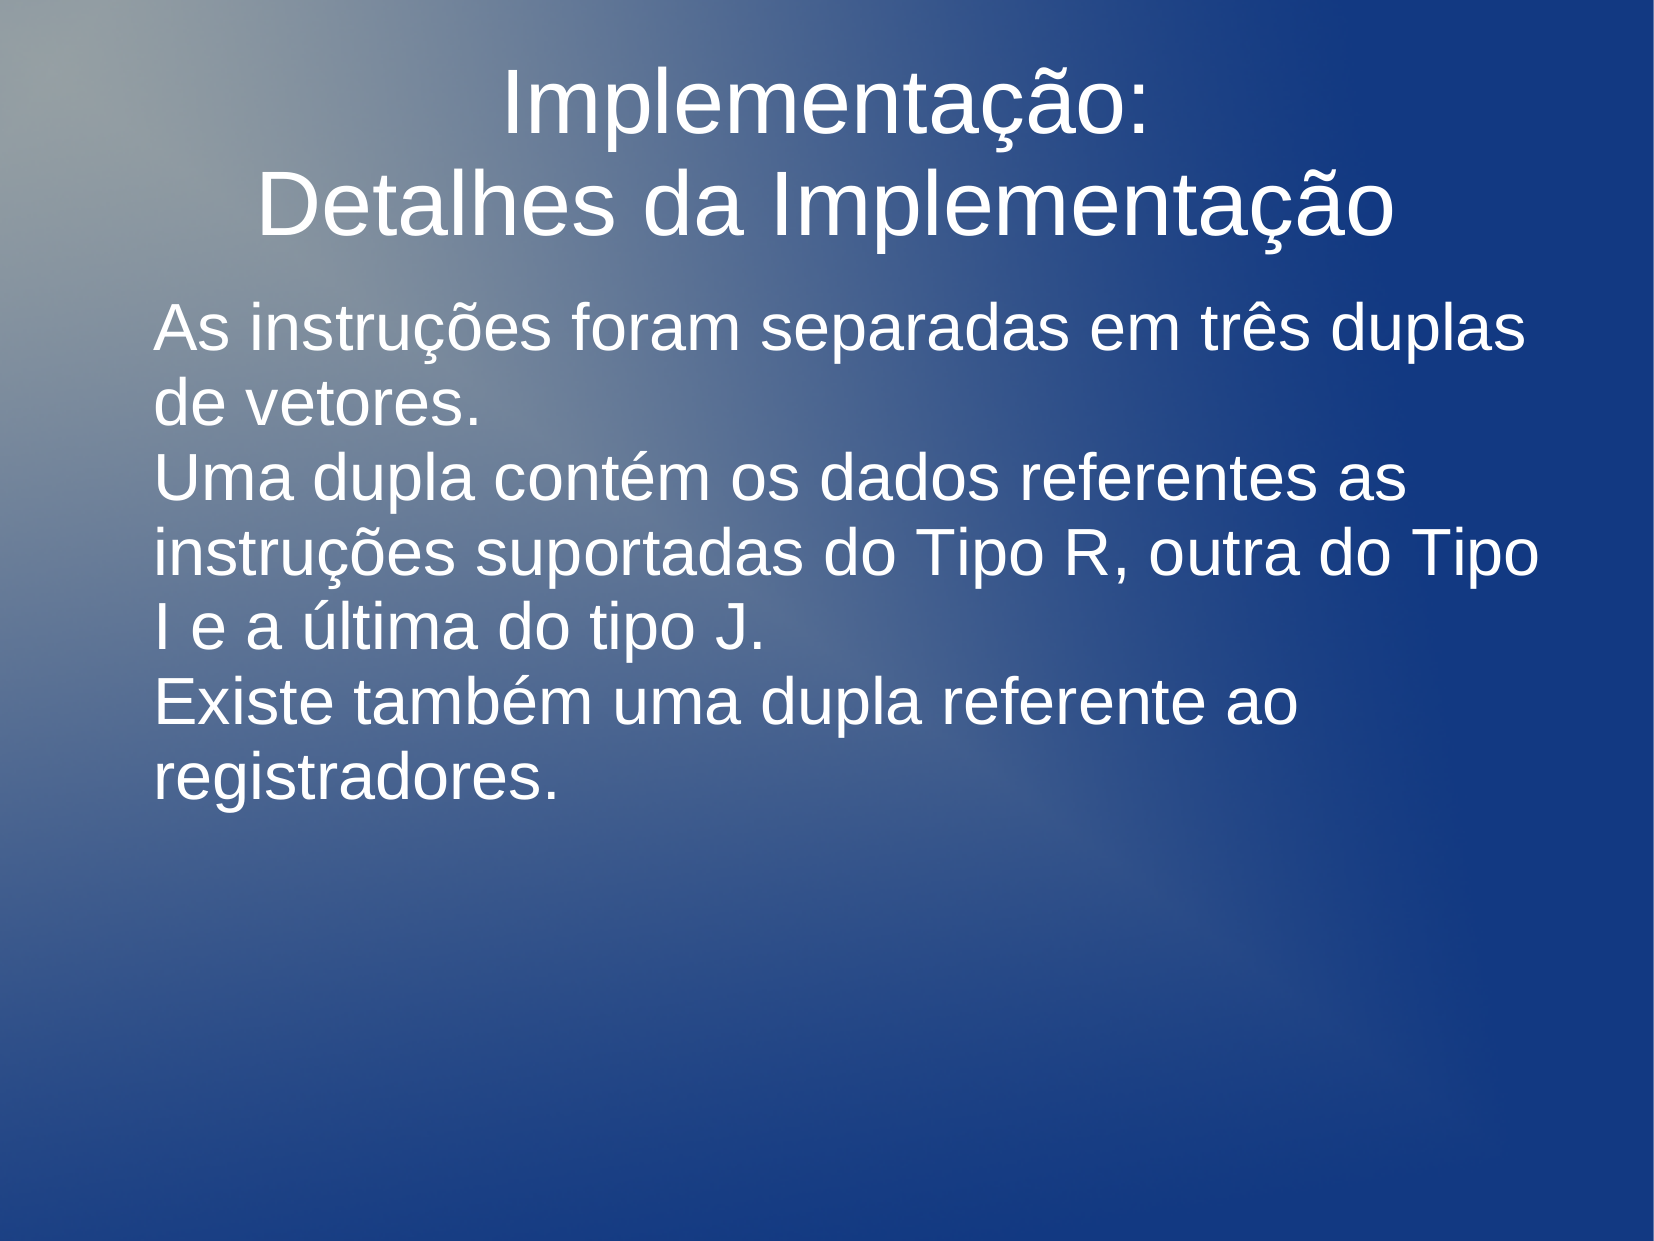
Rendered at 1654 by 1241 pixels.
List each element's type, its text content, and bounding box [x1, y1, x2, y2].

title Implementação: Detalhes da Implementação [82, 49, 1571, 257]
list As instruções foram separadas em três duplas de vetores. Uma dupla contém os dados referentes as instruções suportadas do Tipo R, outra do Tipo I e a última do tipo J. Existe também uma dupla referente ao registradores. [82, 290, 1571, 1010]
picture [0, 0, 1654, 1241]
